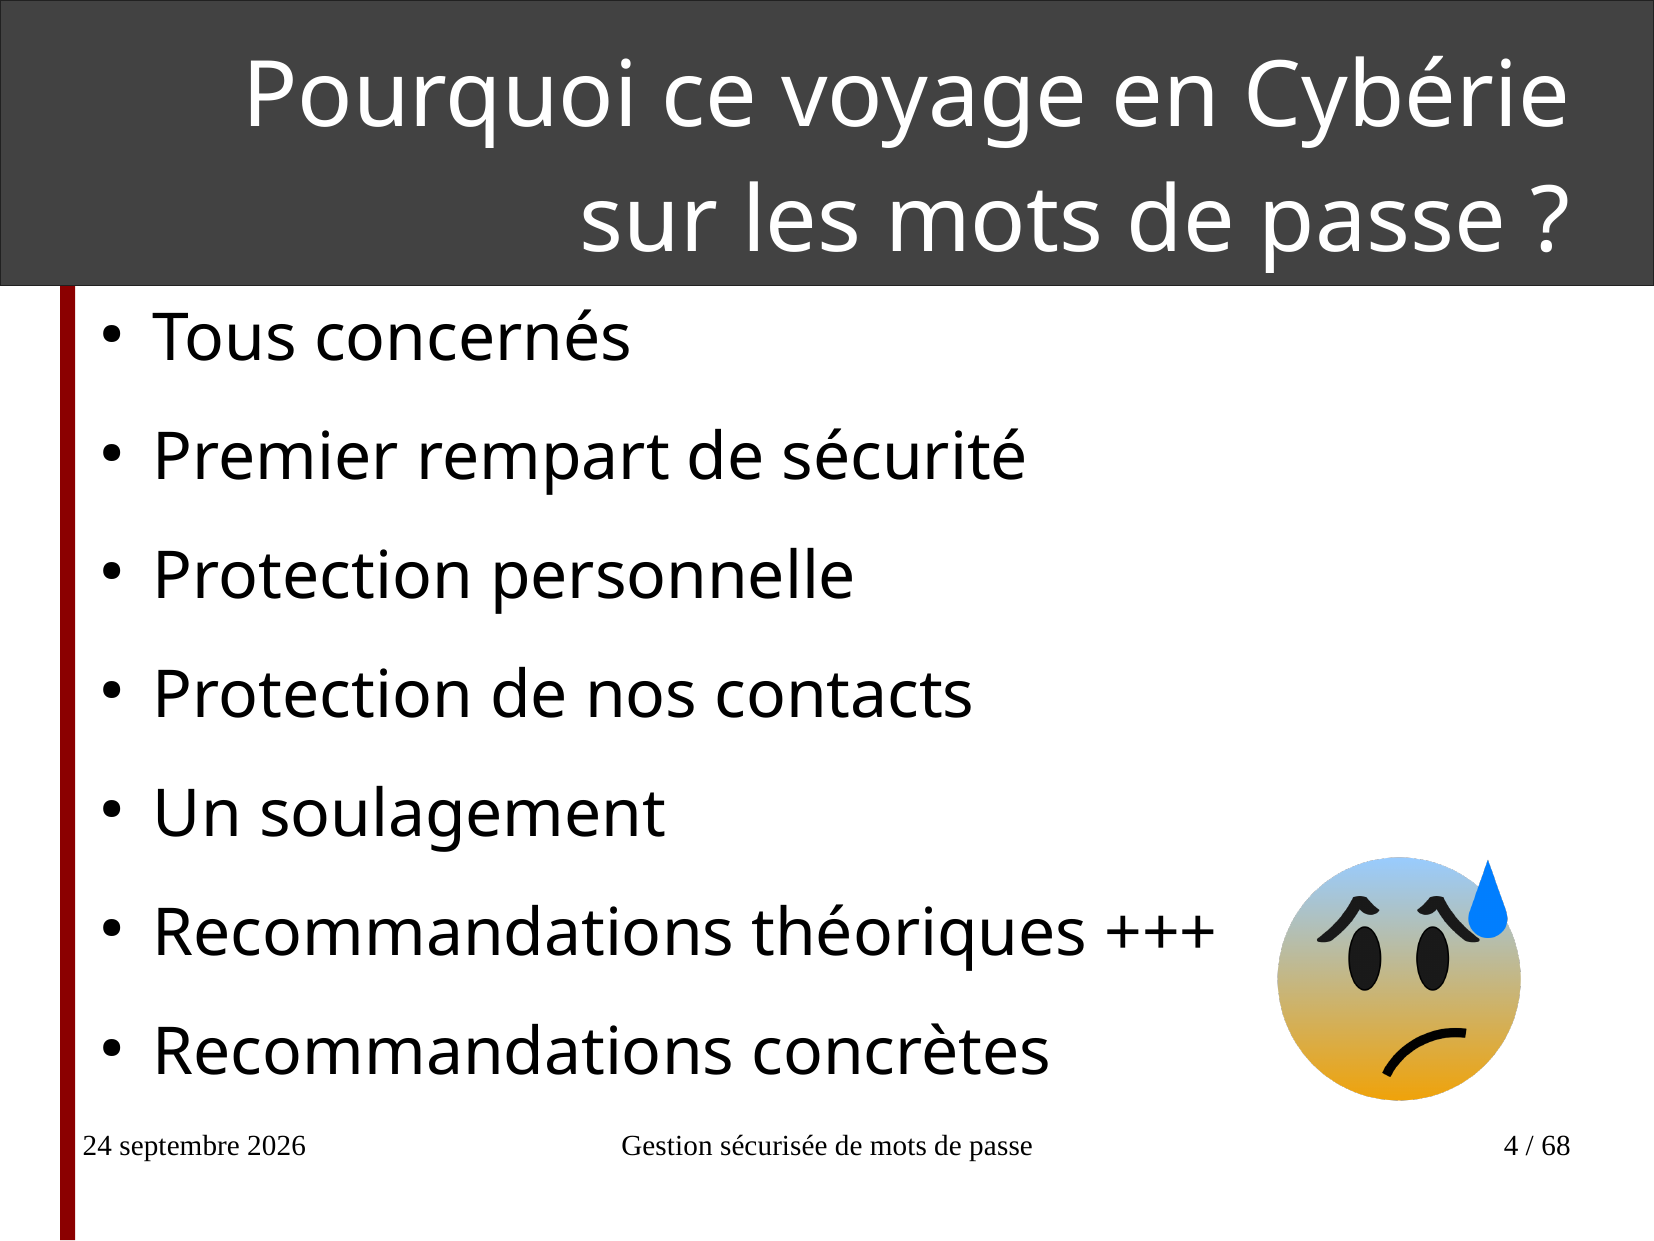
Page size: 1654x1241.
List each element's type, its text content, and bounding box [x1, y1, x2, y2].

list Tous concernés Premier rempart de sécurité Protection personnelle Protection de nos contacts Un soulagement Recommandations théoriques +++ Recommandations concrètes [82, 290, 1571, 1096]
title Pourquoi ce voyage en Cybérie sur les mots de passe ? [82, 27, 1571, 279]
picture [1261, 840, 1538, 1122]
